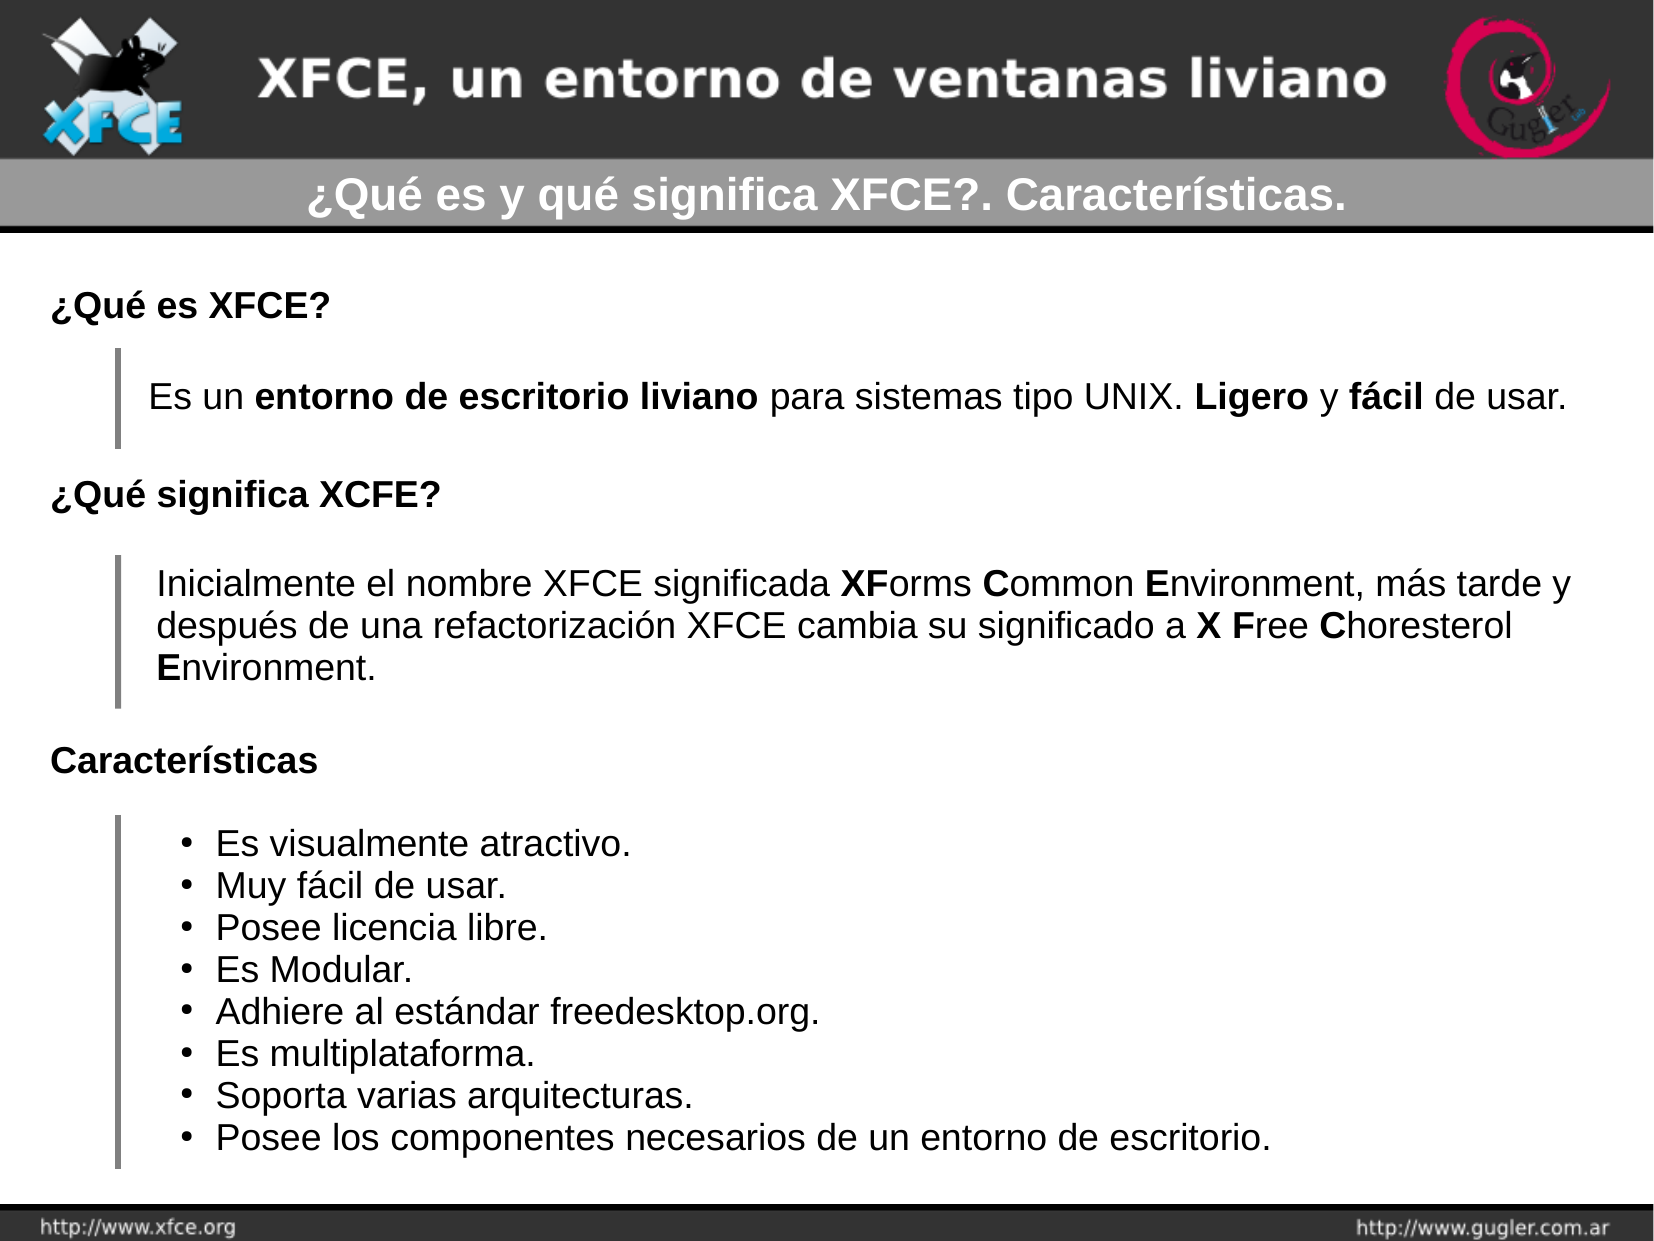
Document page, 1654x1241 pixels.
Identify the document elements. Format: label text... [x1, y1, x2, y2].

picture [0, 228, 1654, 233]
text_box ¿Qué significa XCFE? [35, 466, 1619, 524]
text_box Características [35, 732, 1630, 790]
text_box Inicialmente el nombre XFCE significada XForms Common Environment, más tarde y después de una refactorización XFCE cambia su significado a X Free Choresterol Environment. [141, 555, 1630, 696]
picture [0, 1204, 1654, 1241]
picture [0, 0, 1654, 161]
text_box Es visualmente atractivo. Muy fácil de usar. Posee licencia libre. Es Modular. Adhiere al estándar freedesktop.org. Es multiplataforma. Soporta varias arquitecturas. Posee los componentes necesarios de un entorno de escritorio. [165, 814, 1287, 1166]
text_box ¿Qué es y qué significa XFCE?. Características. [0, 161, 1654, 228]
text_box ¿Qué es XFCE? [35, 277, 1630, 335]
text_box Es un entorno de escritorio liviano para sistemas tipo UNIX. Ligero y fácil de usar. [133, 368, 1619, 426]
